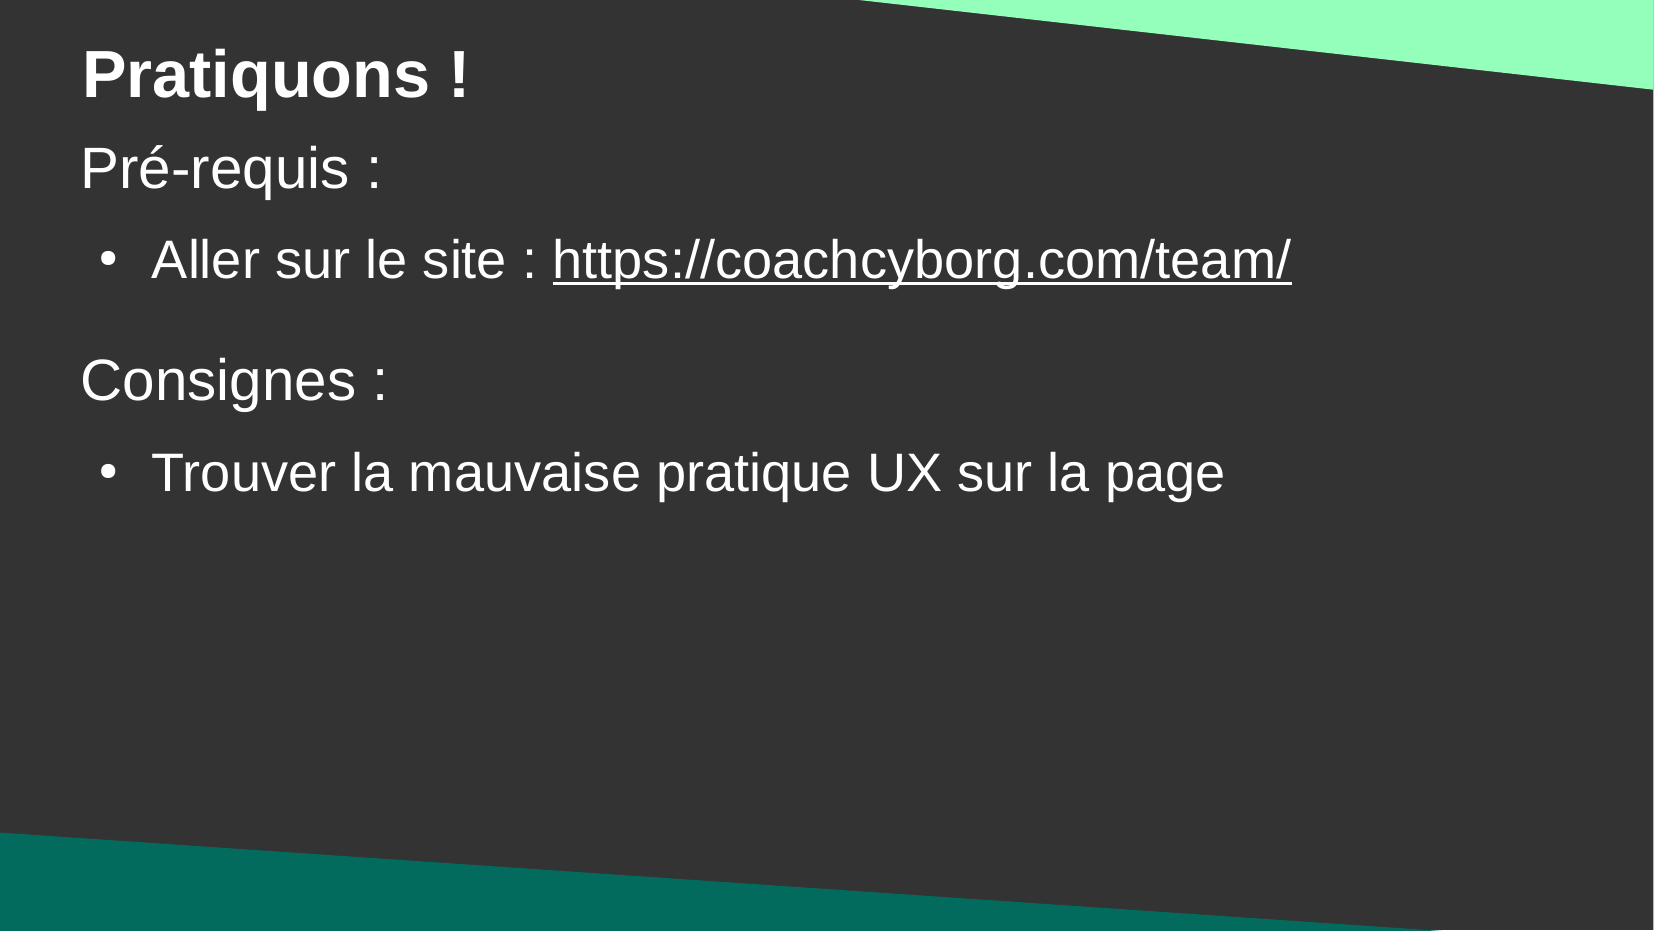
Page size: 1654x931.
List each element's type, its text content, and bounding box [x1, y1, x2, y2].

title Pratiquons ! [82, 37, 1571, 114]
text_box [858, 0, 1654, 90]
list Pré-requis : Aller sur le site : https://coachcyborg.com/team/ [80, 135, 1620, 308]
list Consignes : Trouver la mauvaise pratique UX sur la page [80, 348, 1620, 508]
